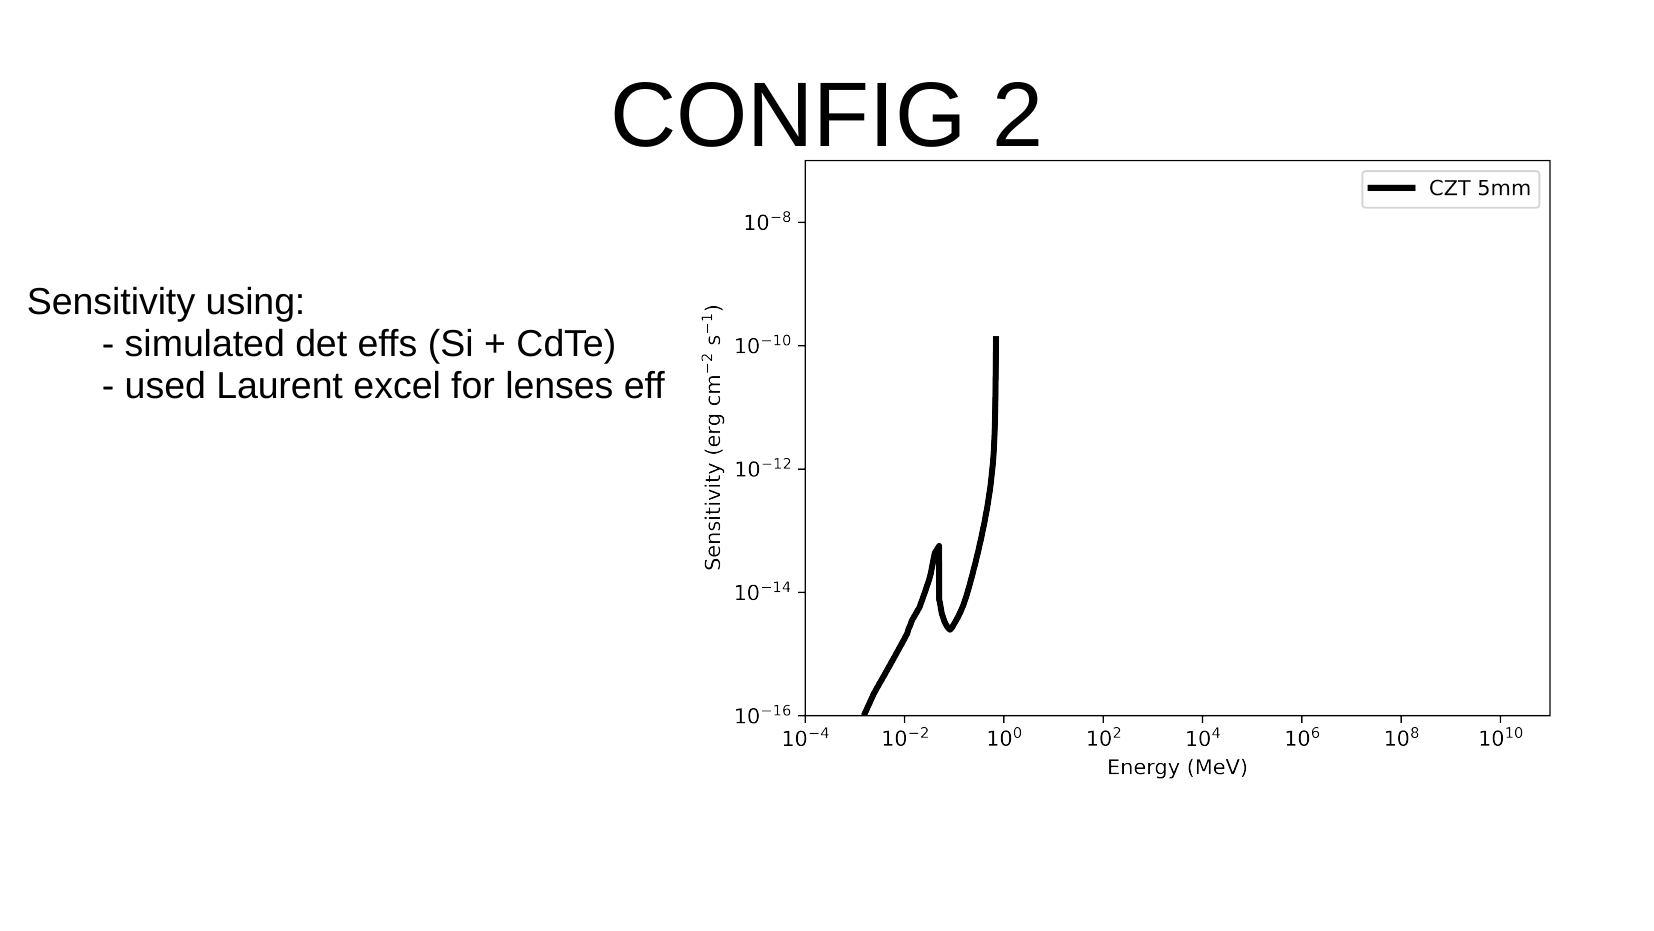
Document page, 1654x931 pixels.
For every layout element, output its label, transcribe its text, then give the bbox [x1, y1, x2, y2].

title CONFIG 2 [82, 37, 1571, 193]
picture [685, 74, 1646, 795]
text_box Sensitivity using: - simulated det effs (Si + CdTe) - used Laurent excel for lenses eff [12, 272, 685, 744]
